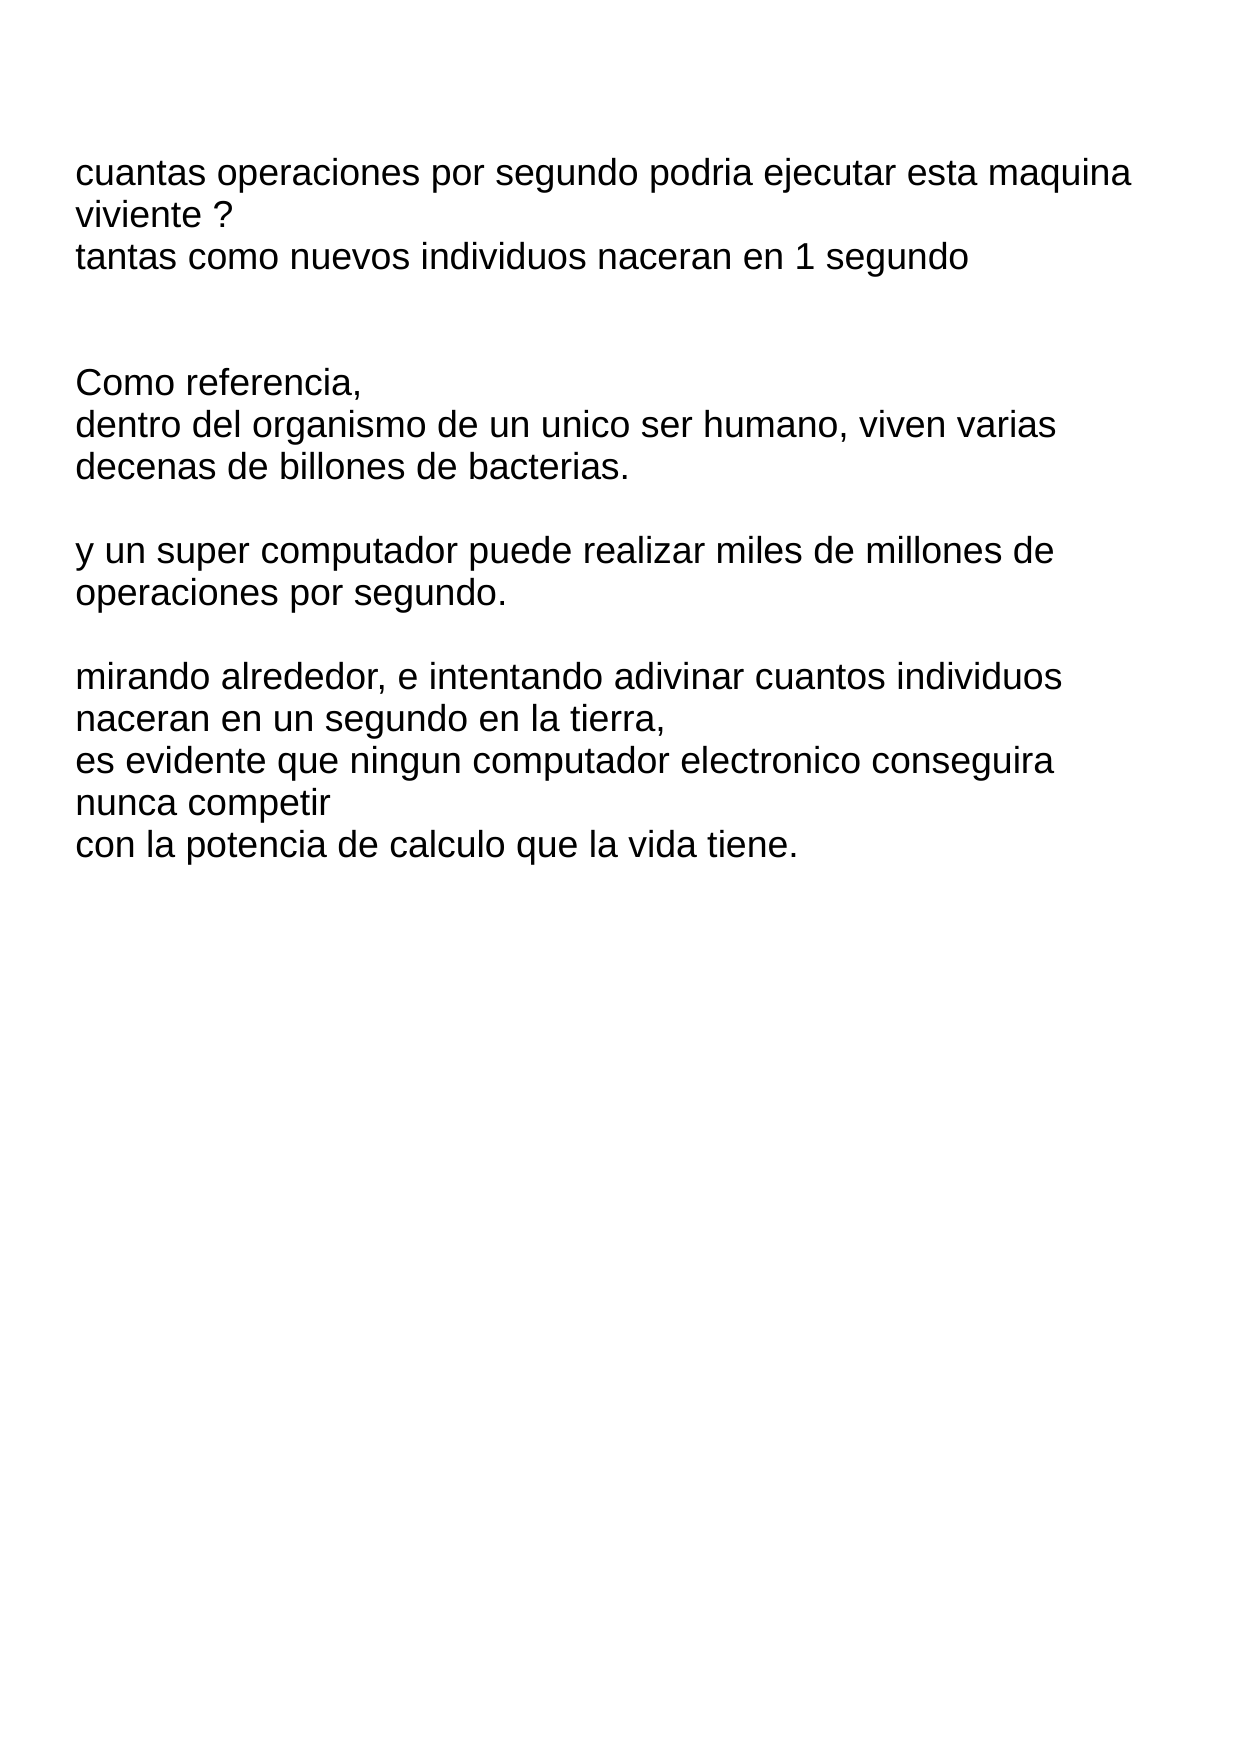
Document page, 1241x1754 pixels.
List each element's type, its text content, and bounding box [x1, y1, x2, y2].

text_box cuantas operaciones por segundo podria ejecutar esta maquina viviente ? tantas como nuevos individuos naceran en 1 segundo Como referencia, dentro del organismo de un unico ser humano, viven varias decenas de billones de bacterias. y un super computador puede realizar miles de millones de operaciones por segundo. mirando alrededor, e intentando adivinar cuantos individuos naceran en un segundo en la tierra, es evidente que ningun computador electronico conseguira nunca competir con la potencia de calculo que la vida tiene. [60, 60, 1176, 1671]
